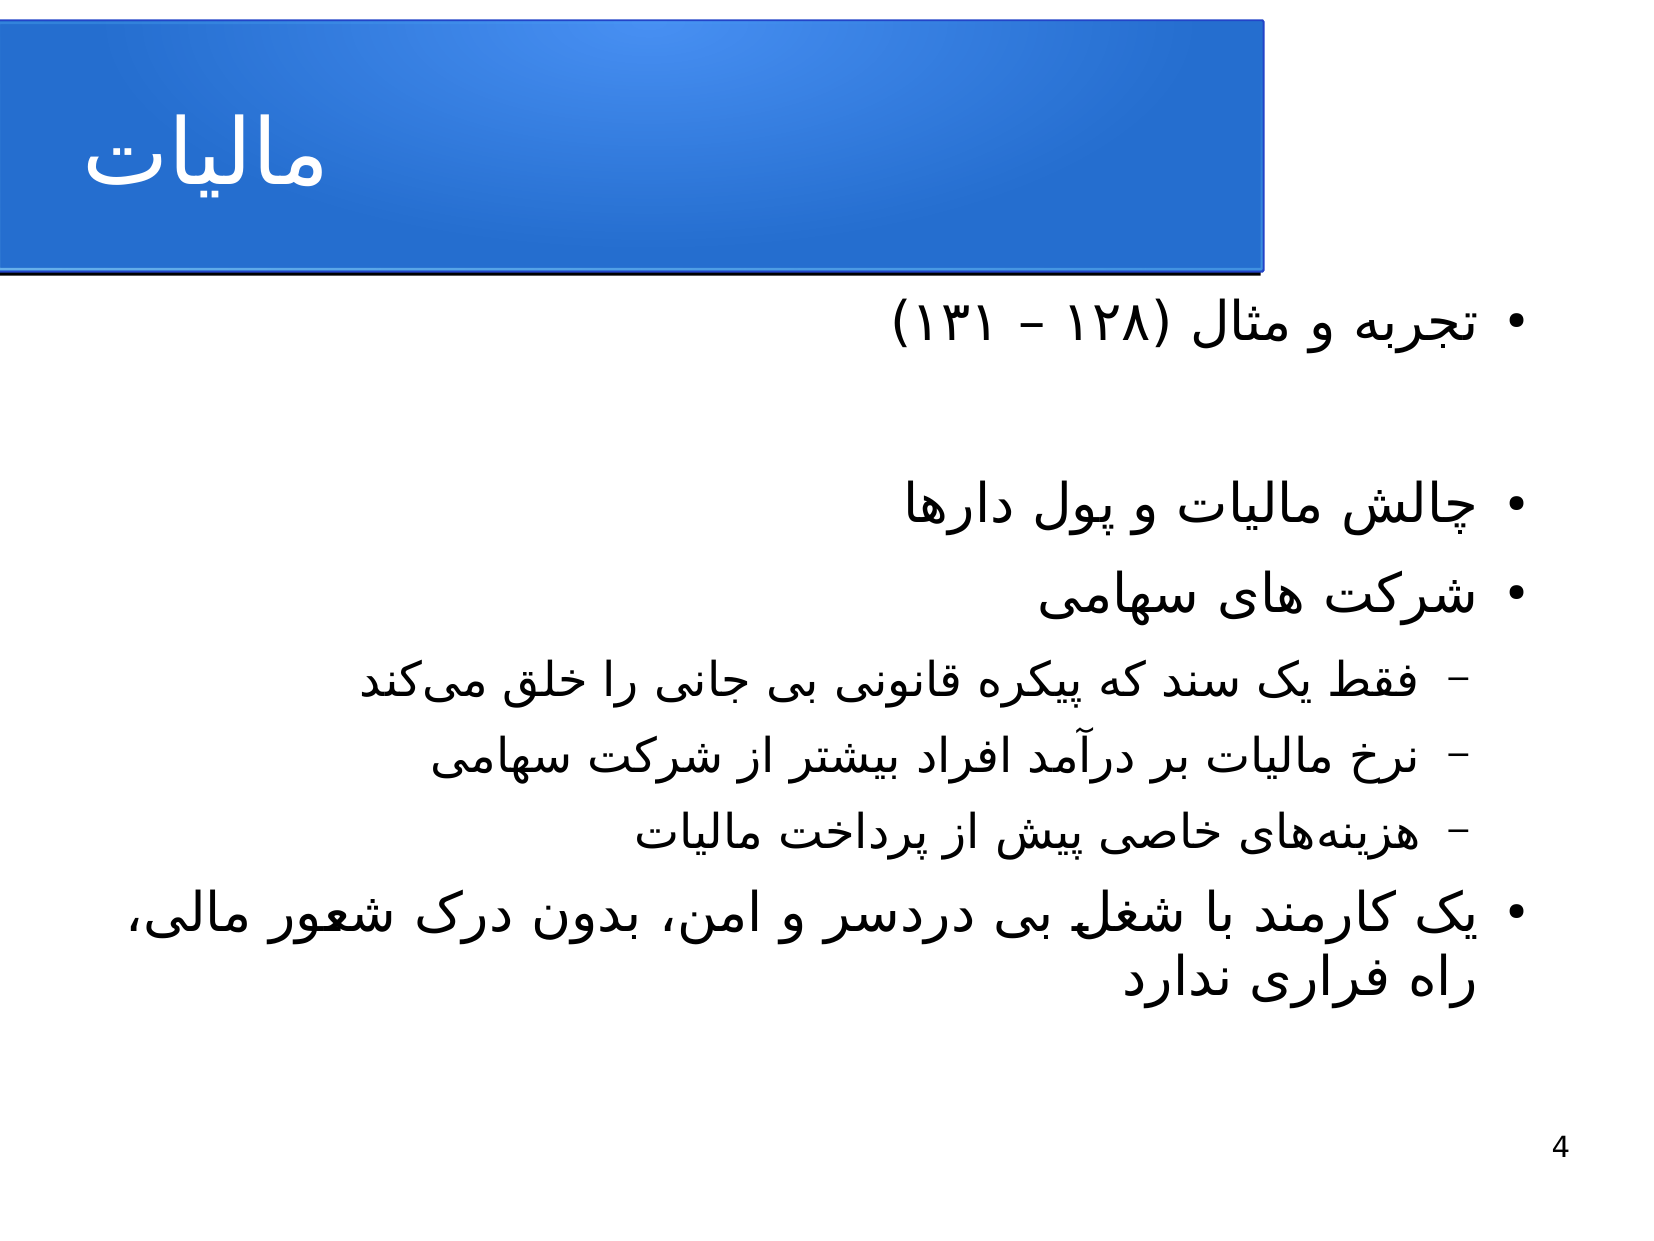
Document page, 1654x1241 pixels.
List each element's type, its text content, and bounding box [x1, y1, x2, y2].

title مالیات [82, 49, 1250, 257]
list تجربه و مثال (۱۲۸ – ۱۳۱) چالش مالیات و پول دارها شرکت های سهامی فقط یک سند که پیکره قانونی بی جانی را خلق می‌کند نرخ مالیات بر درآمد افراد بیشتر از شرکت سهامی هزینه‌های خاصی پیش از پرداخت مالیات یک کارمند با شغل بی دردسر و امن، بدون درک شعور مالی، راه فراری ندارد [82, 290, 1538, 1010]
